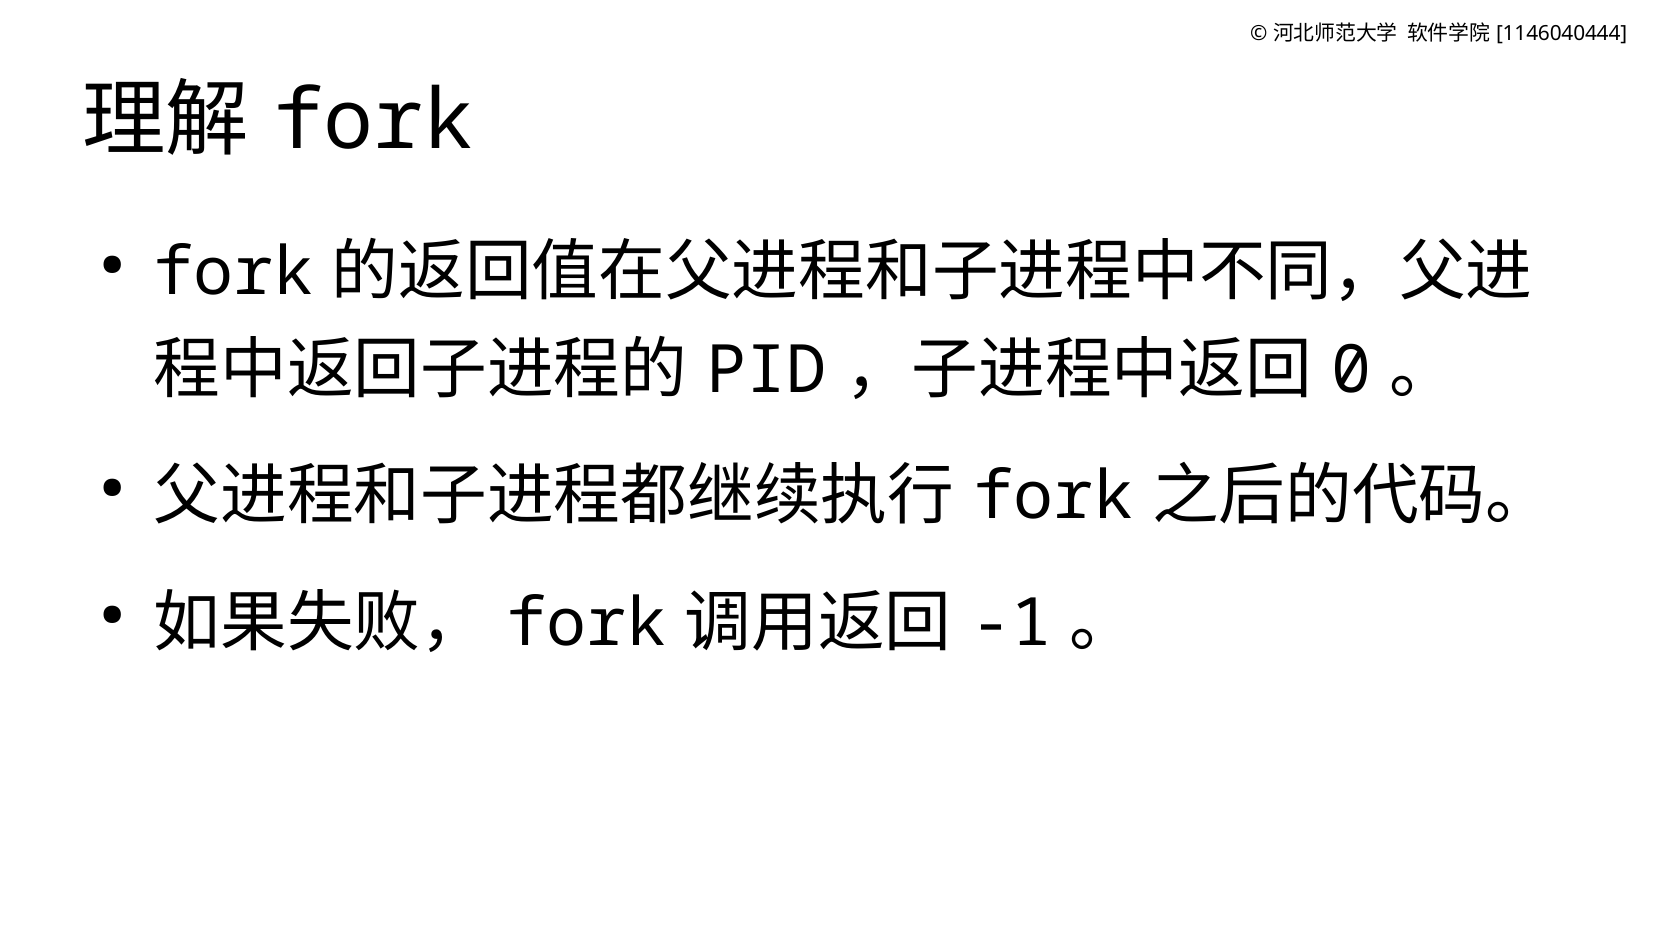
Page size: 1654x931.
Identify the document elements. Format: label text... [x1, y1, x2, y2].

list fork的返回值在父进程和子进程中不同，父进程中返回子进程的PID，子进程中返回0。 父进程和子进程都继续执行fork之后的代码。 如果失败，fork调用返回-1。 [82, 217, 1571, 815]
title 理解fork [82, 37, 1571, 189]
